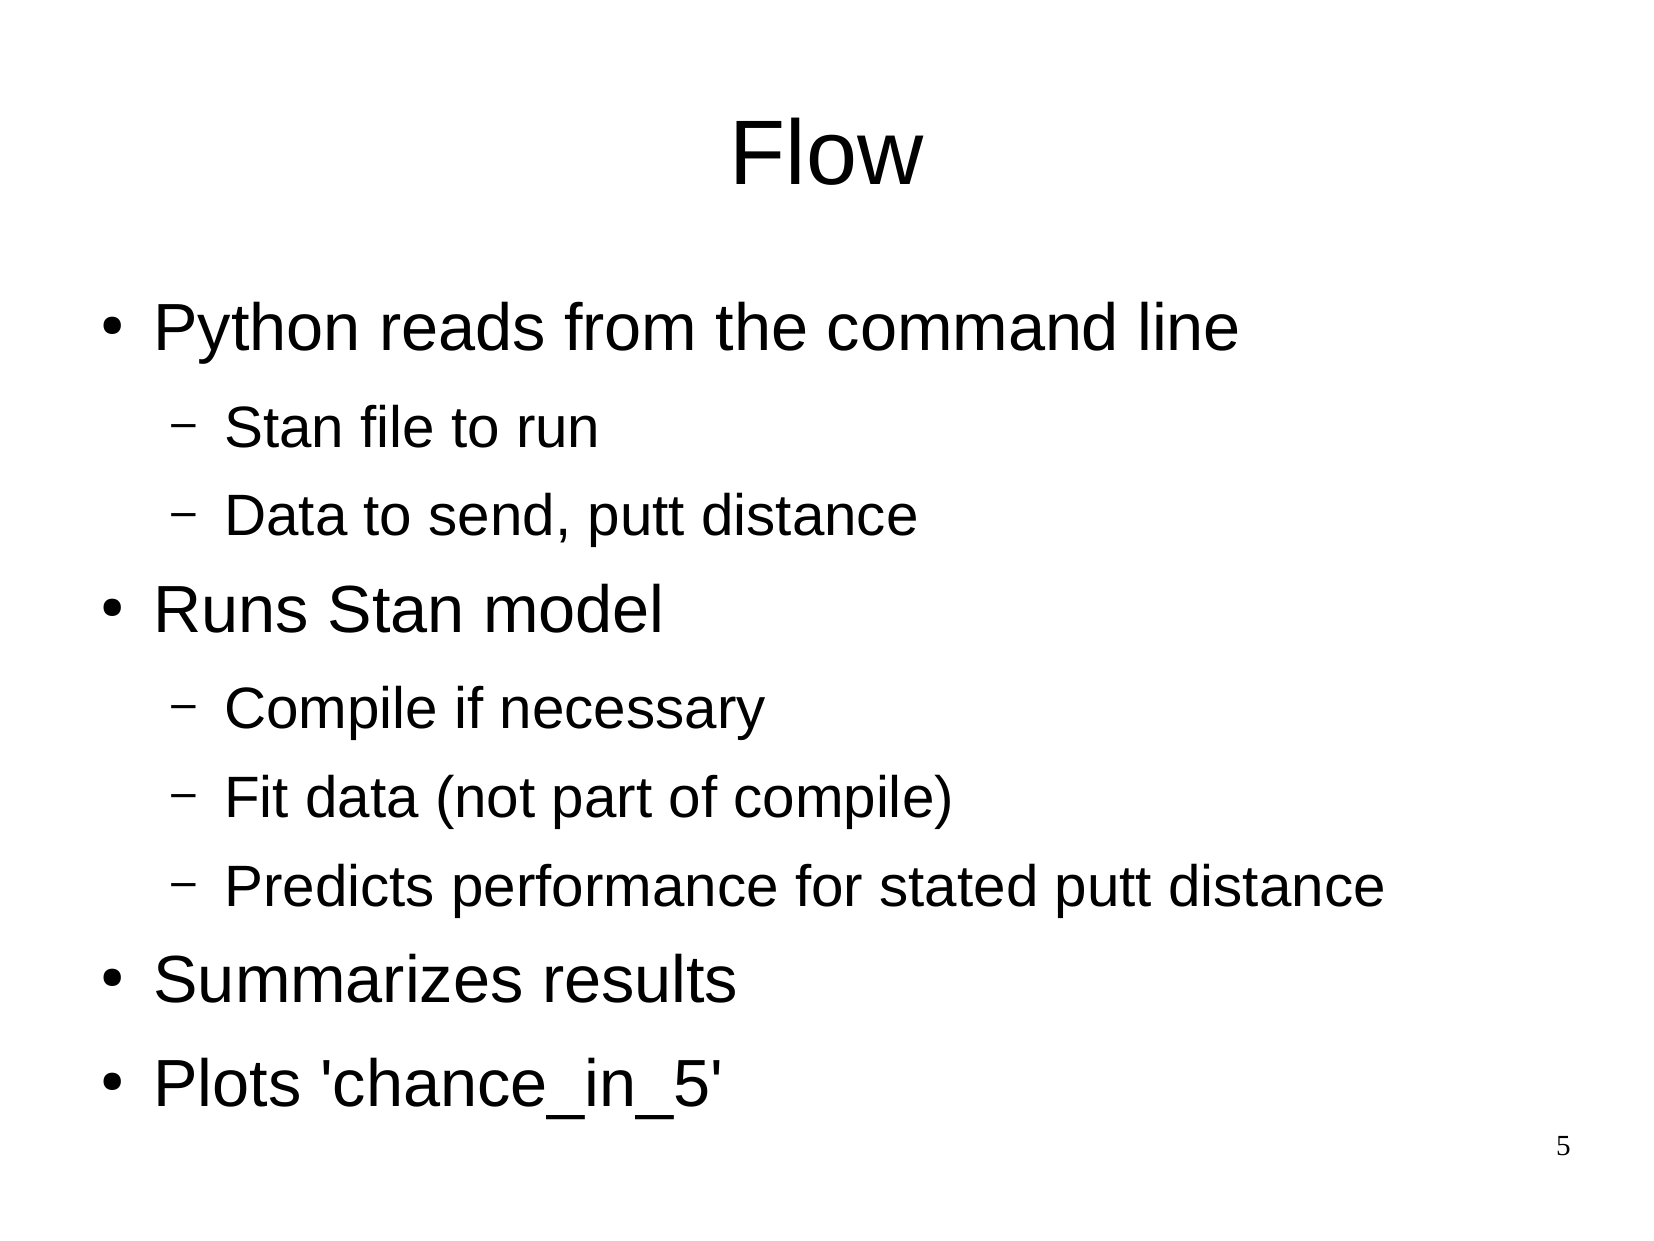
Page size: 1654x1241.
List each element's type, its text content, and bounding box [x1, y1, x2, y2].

title Flow [82, 49, 1571, 257]
list Python reads from the command line Stan file to run Data to send, putt distance Runs Stan model Compile if necessary Fit data (not part of compile) Predicts performance for stated putt distance Summarizes results Plots 'chance_in_5' [82, 290, 1571, 1121]
